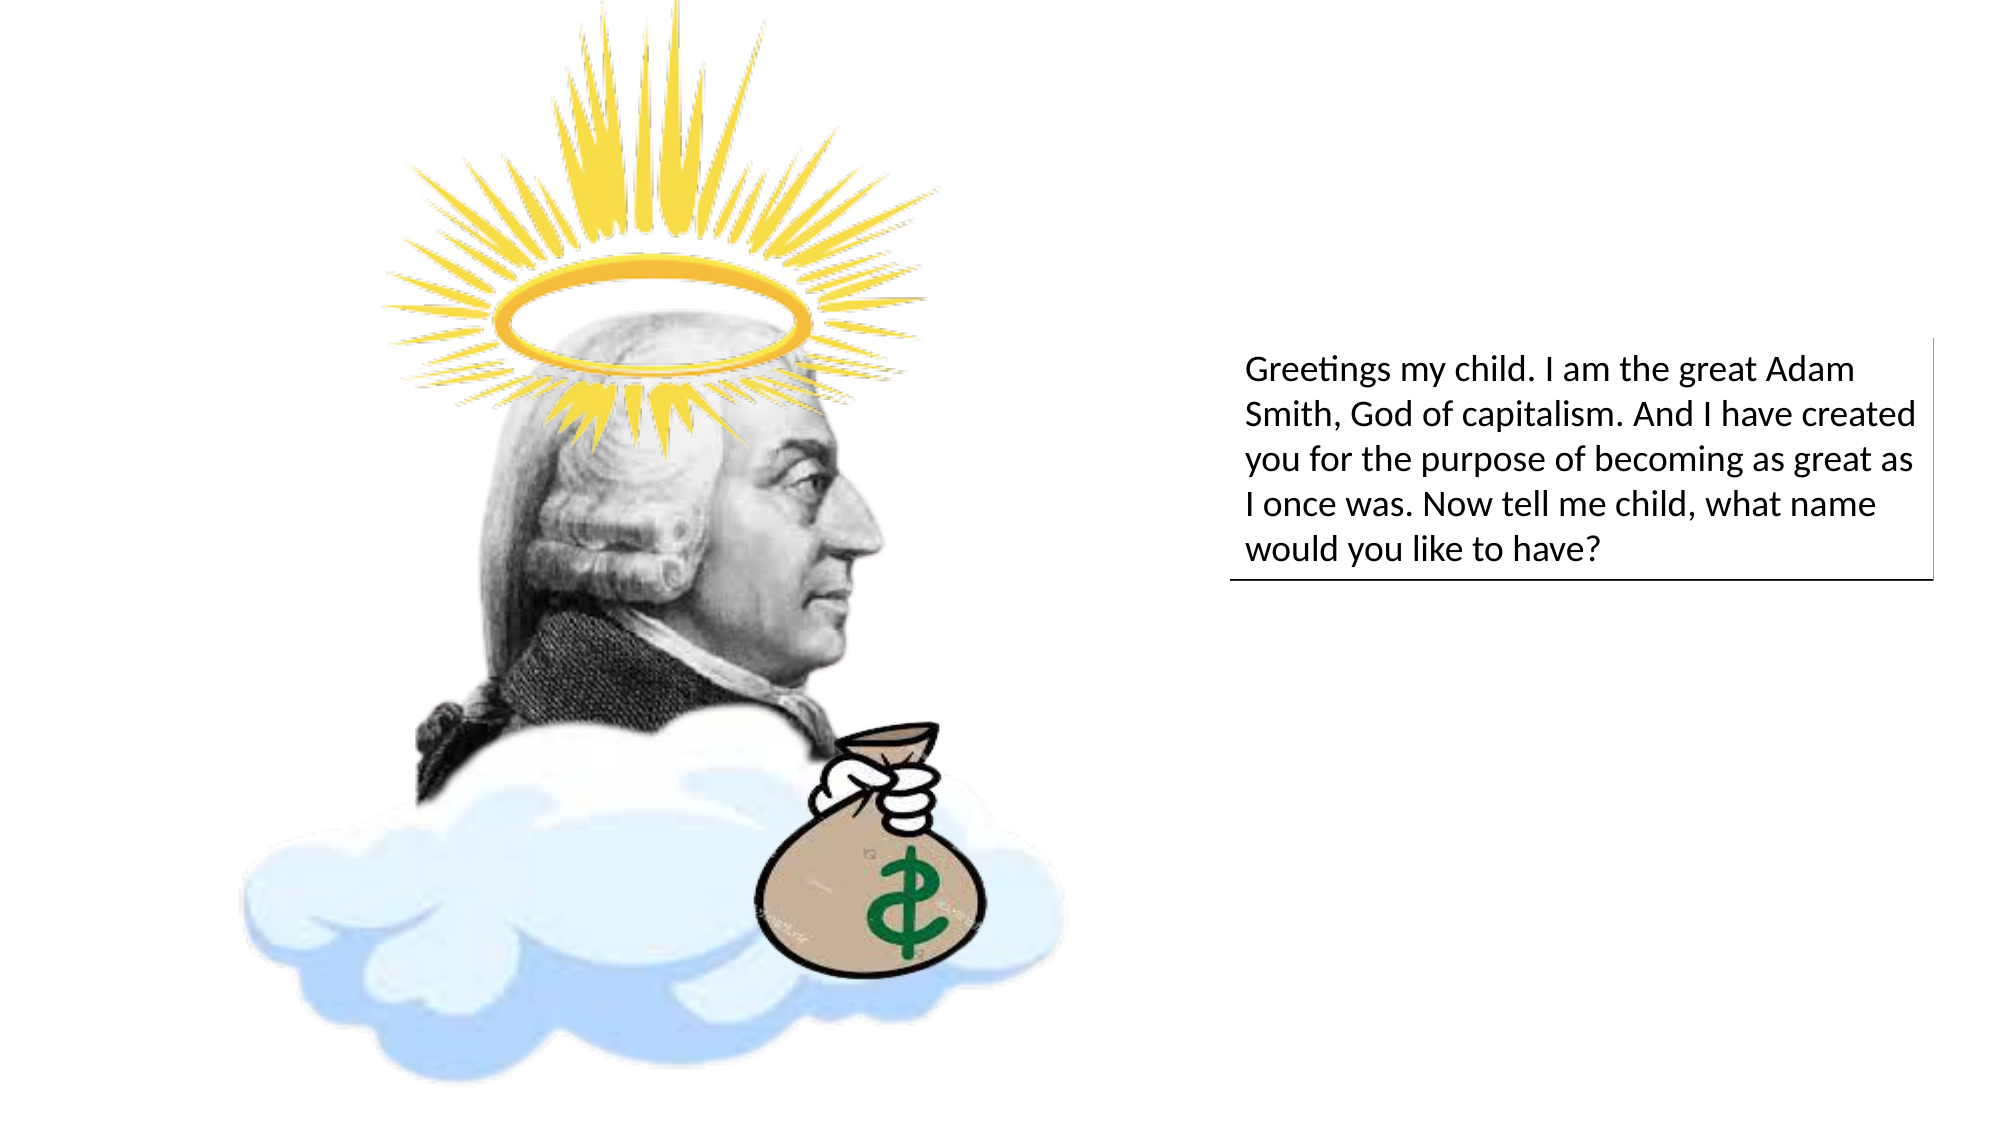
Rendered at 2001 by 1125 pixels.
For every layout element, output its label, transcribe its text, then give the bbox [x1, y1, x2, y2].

picture [187, 0, 1123, 1125]
text_box Greetings my child. I am the great Adam Smith, God of capitalism. And I have created you for the purpose of becoming as great as I once was. Now tell me child, what name would you like to have? [1230, 336, 1934, 579]
